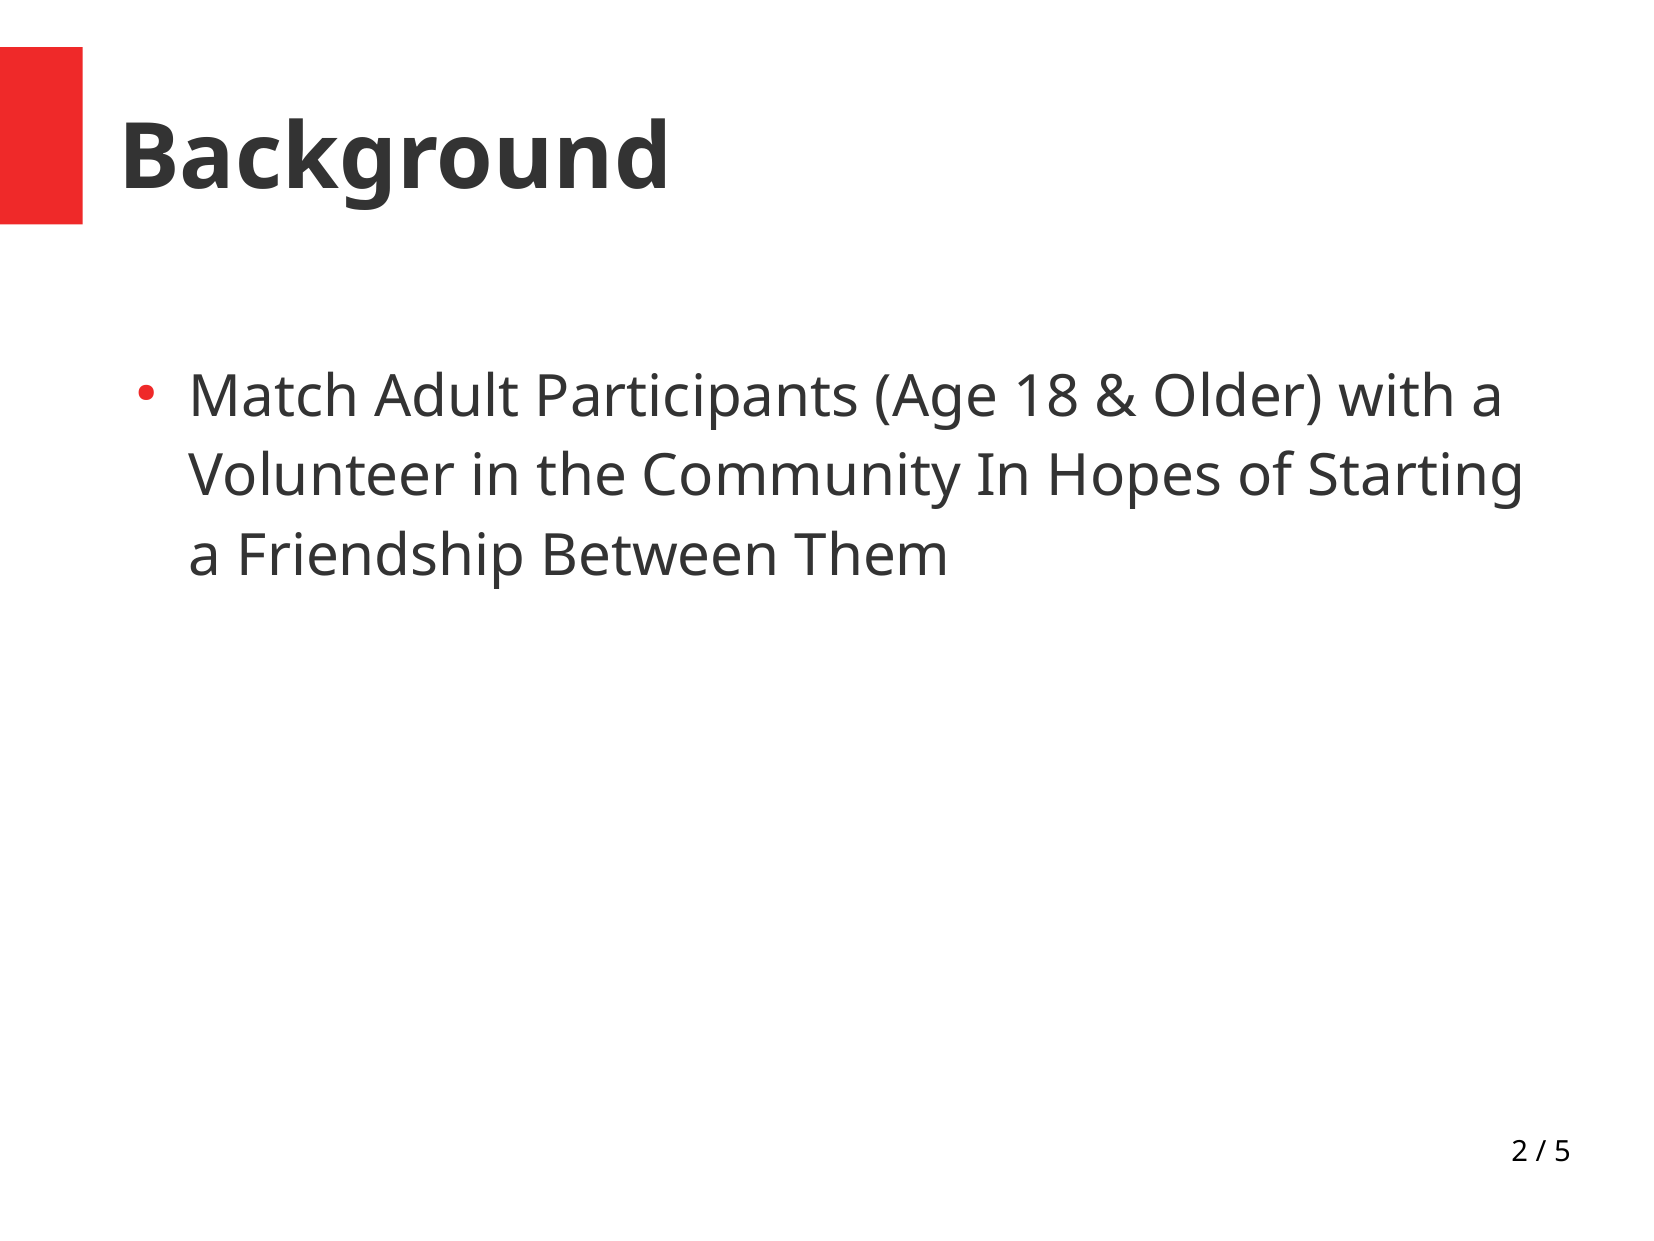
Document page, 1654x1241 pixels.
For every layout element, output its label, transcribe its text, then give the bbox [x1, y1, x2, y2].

list Match Adult Participants (Age 18 & Older) with a Volunteer in the Community In Hopes of Starting a Friendship Between Them [118, 354, 1536, 1074]
title Background [118, 49, 1571, 257]
